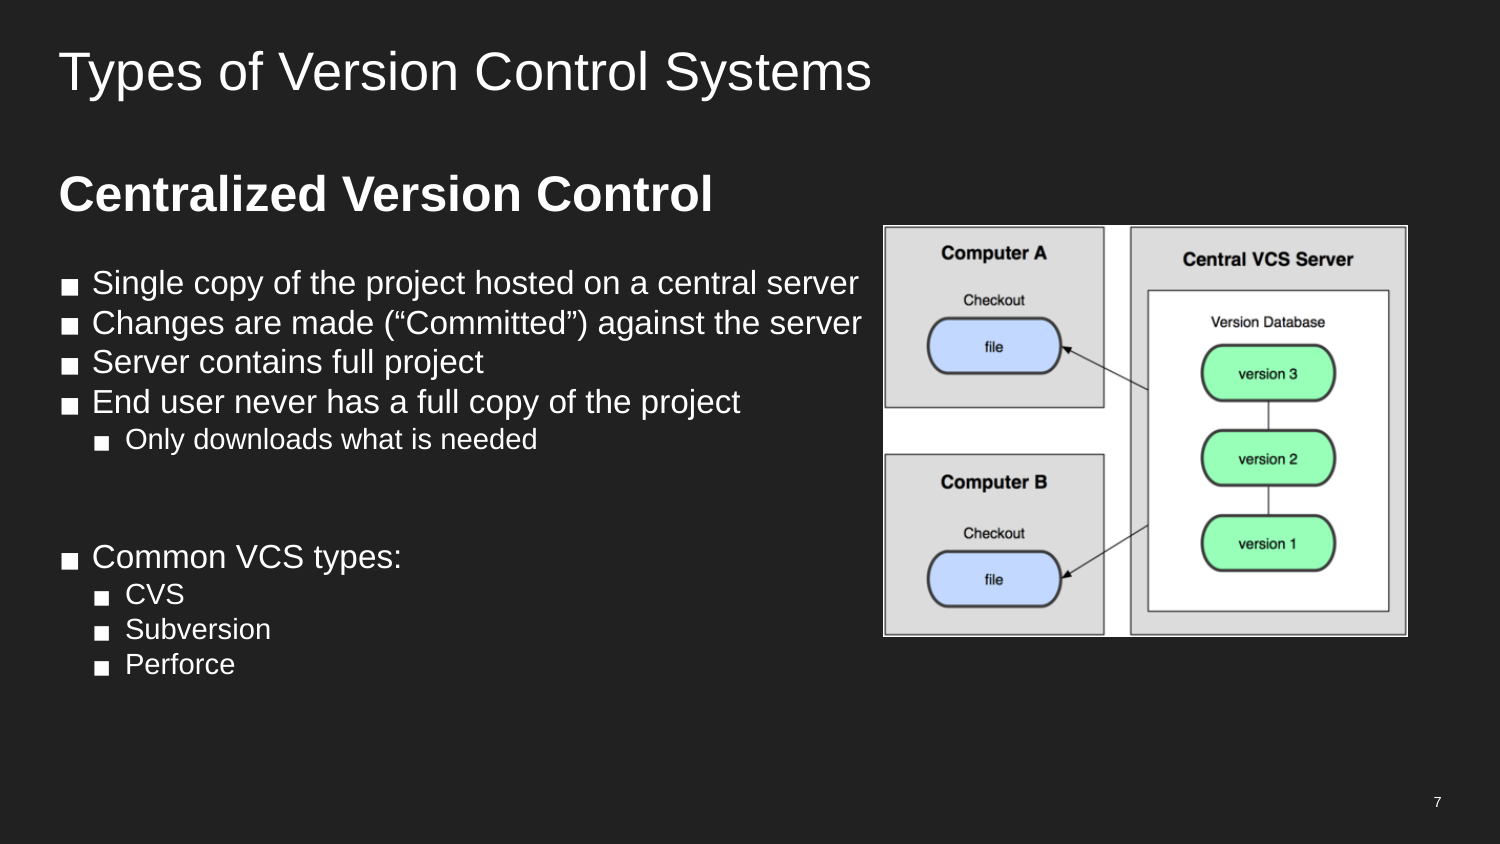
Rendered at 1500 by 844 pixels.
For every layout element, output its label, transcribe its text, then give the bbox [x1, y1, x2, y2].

title Types of Version Control Systems [58, 36, 1442, 130]
list Centralized Version Control Single copy of the project hosted on a central server Changes are made (“Committed”) against the server Server contains full project End user never has a full copy of the project Only downloads what is needed Common VCS types: CVS Subversion Perforce [58, 161, 1442, 754]
picture [883, 225, 1408, 637]
slide_number 1 [1392, 793, 1442, 815]
